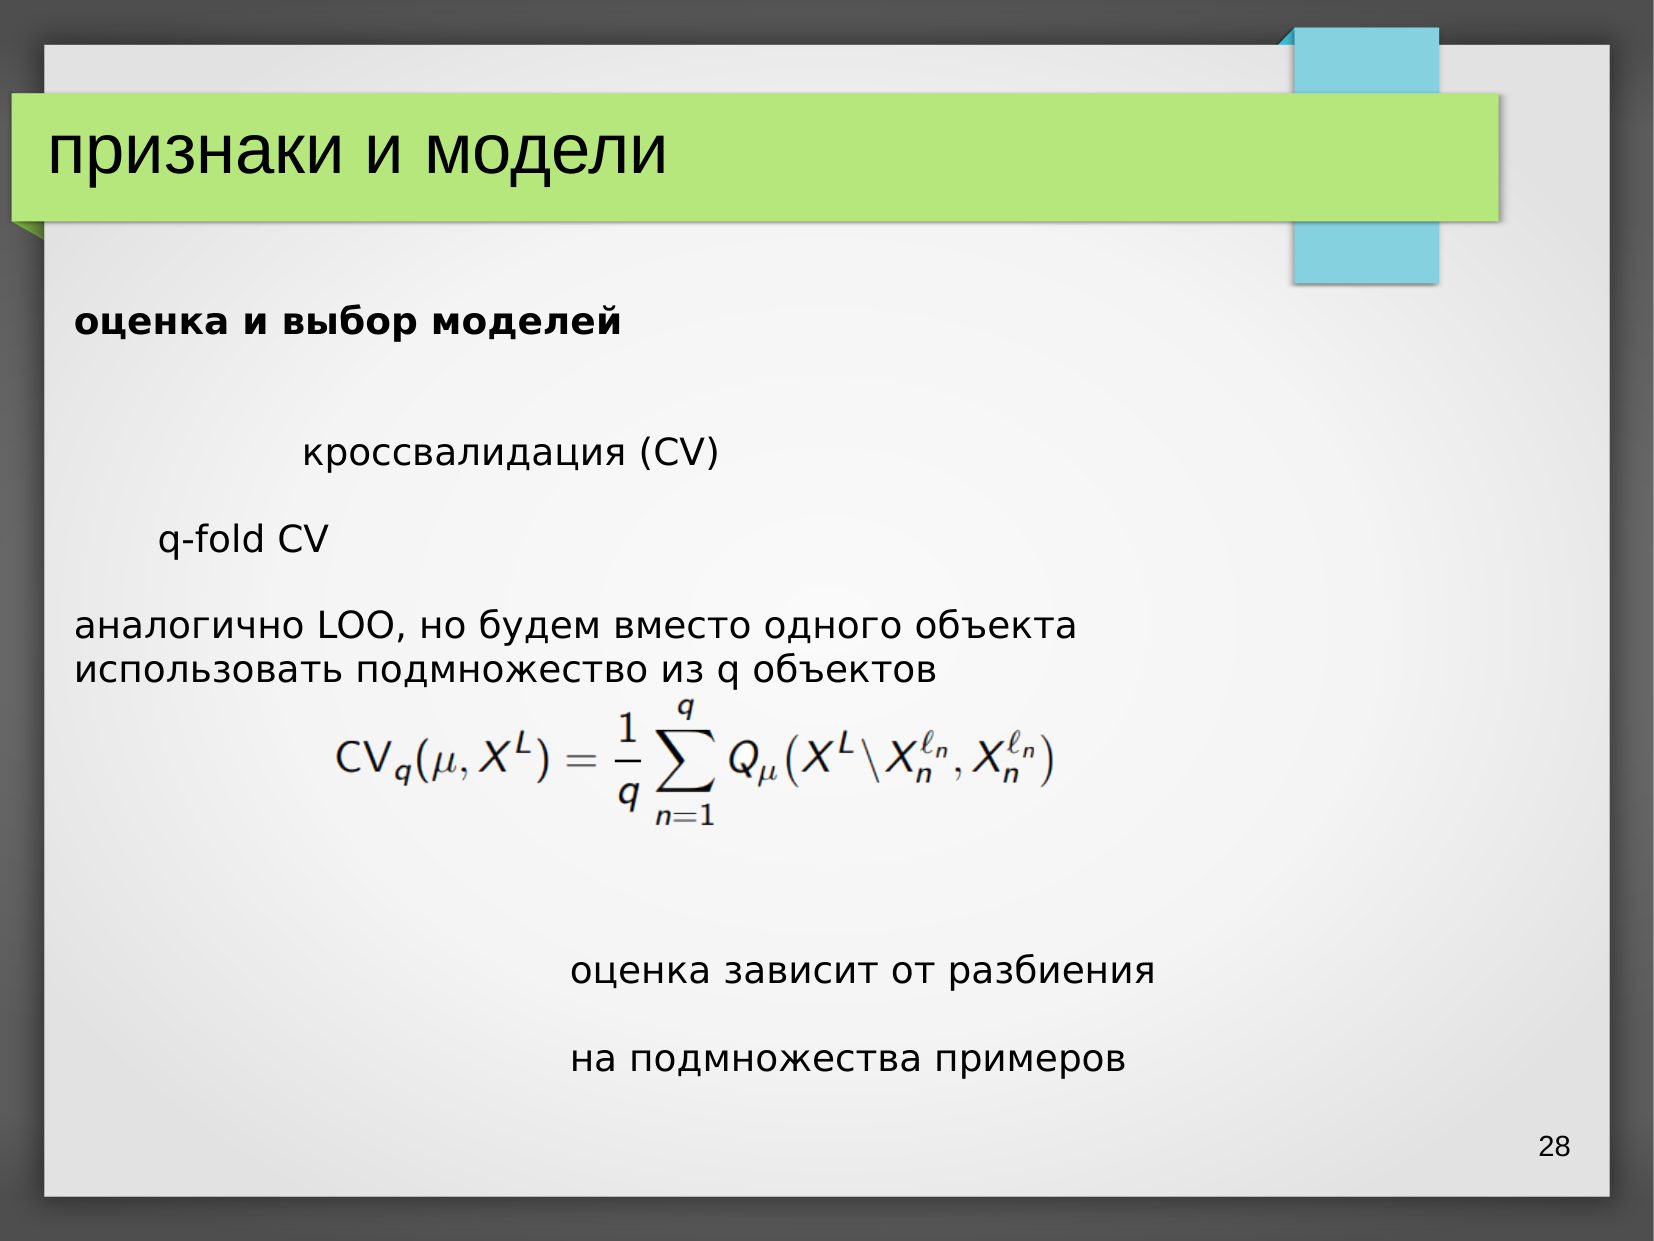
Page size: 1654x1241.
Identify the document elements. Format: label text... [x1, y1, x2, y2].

title признаки и модели [47, 109, 1465, 189]
text_box оценка и выбор моделей кроссвалидация (CV) q-fold CV аналогично LOO, но будем вместо одного объекта использовать подмножество из q объектов [59, 248, 1182, 699]
picture [0, 0, 1654, 1241]
text_box оценка зависит от разбиения на подмножества примеров [555, 898, 1193, 1088]
